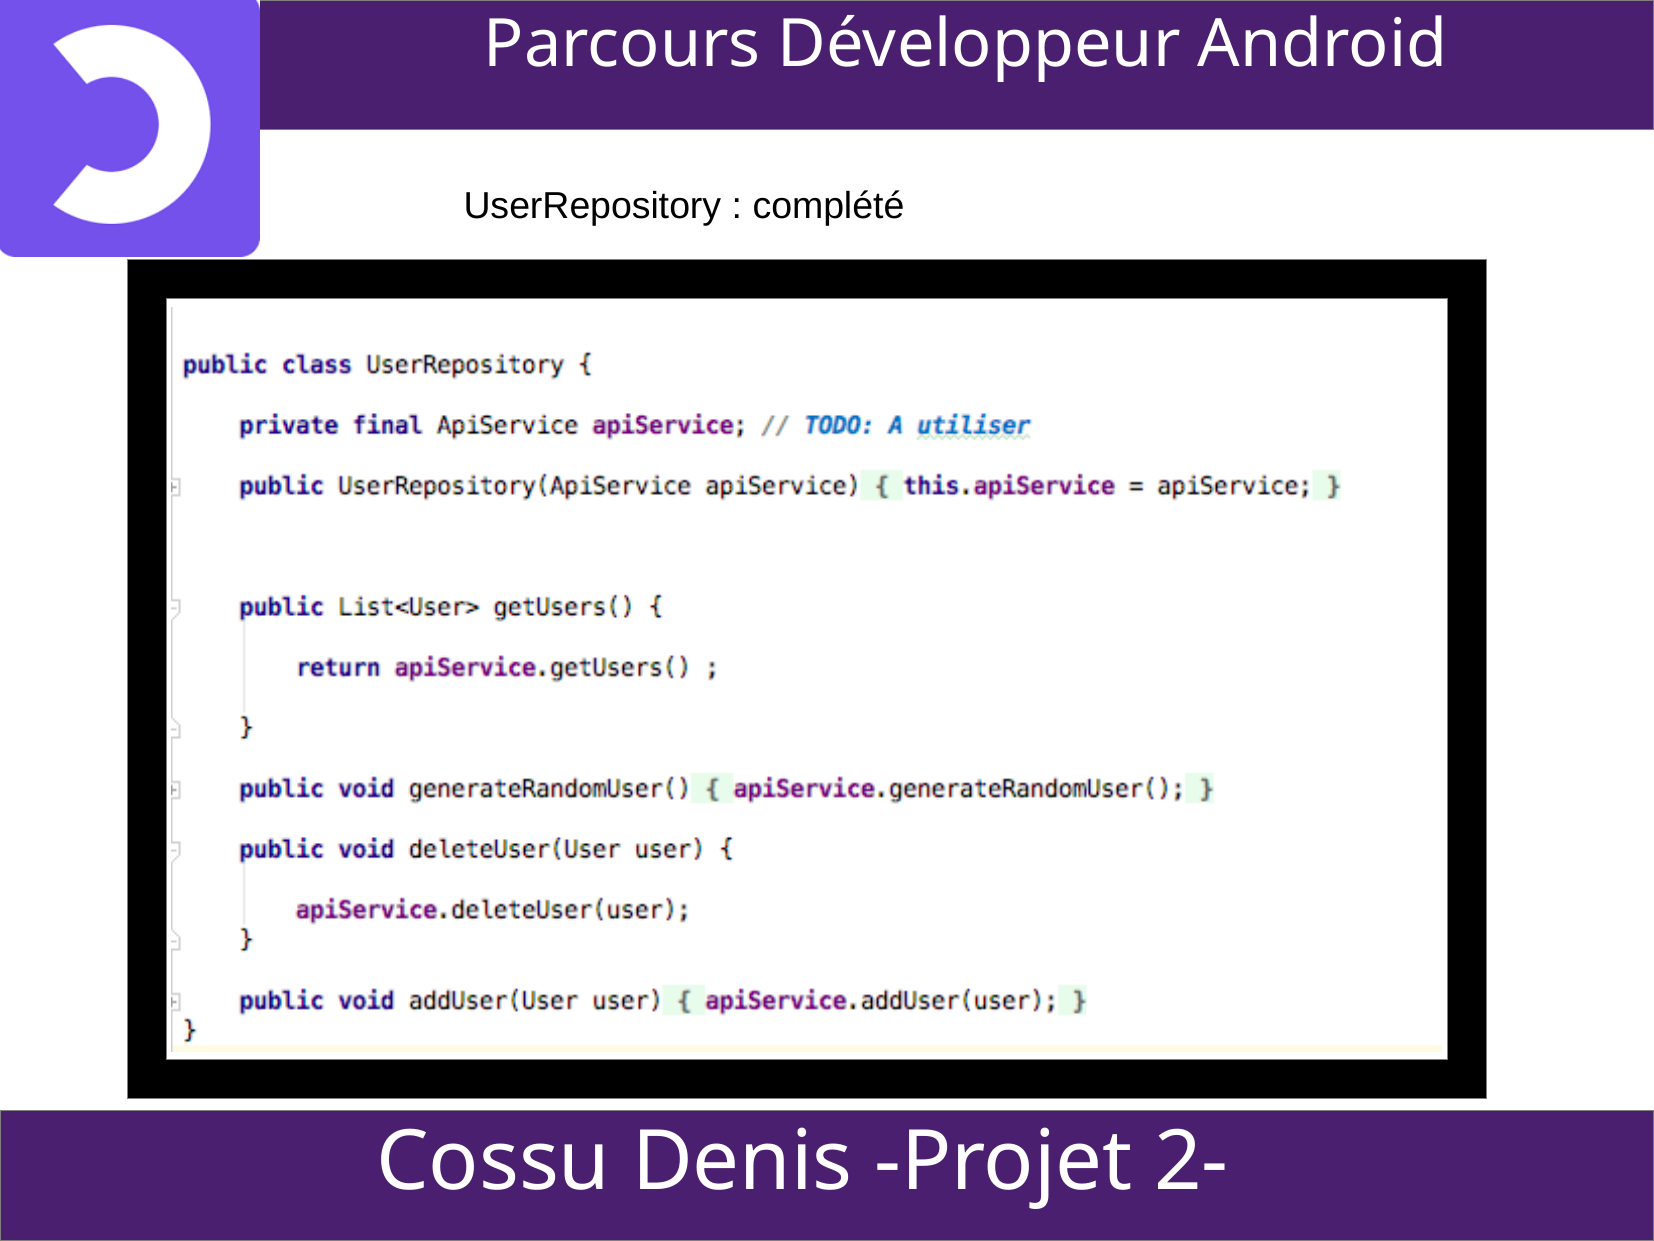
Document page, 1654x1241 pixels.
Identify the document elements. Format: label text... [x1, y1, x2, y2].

text_box [127, 259, 1487, 1099]
picture [171, 307, 1442, 1052]
text_box UserRepository : complété [448, 177, 1465, 234]
picture [0, 0, 260, 257]
